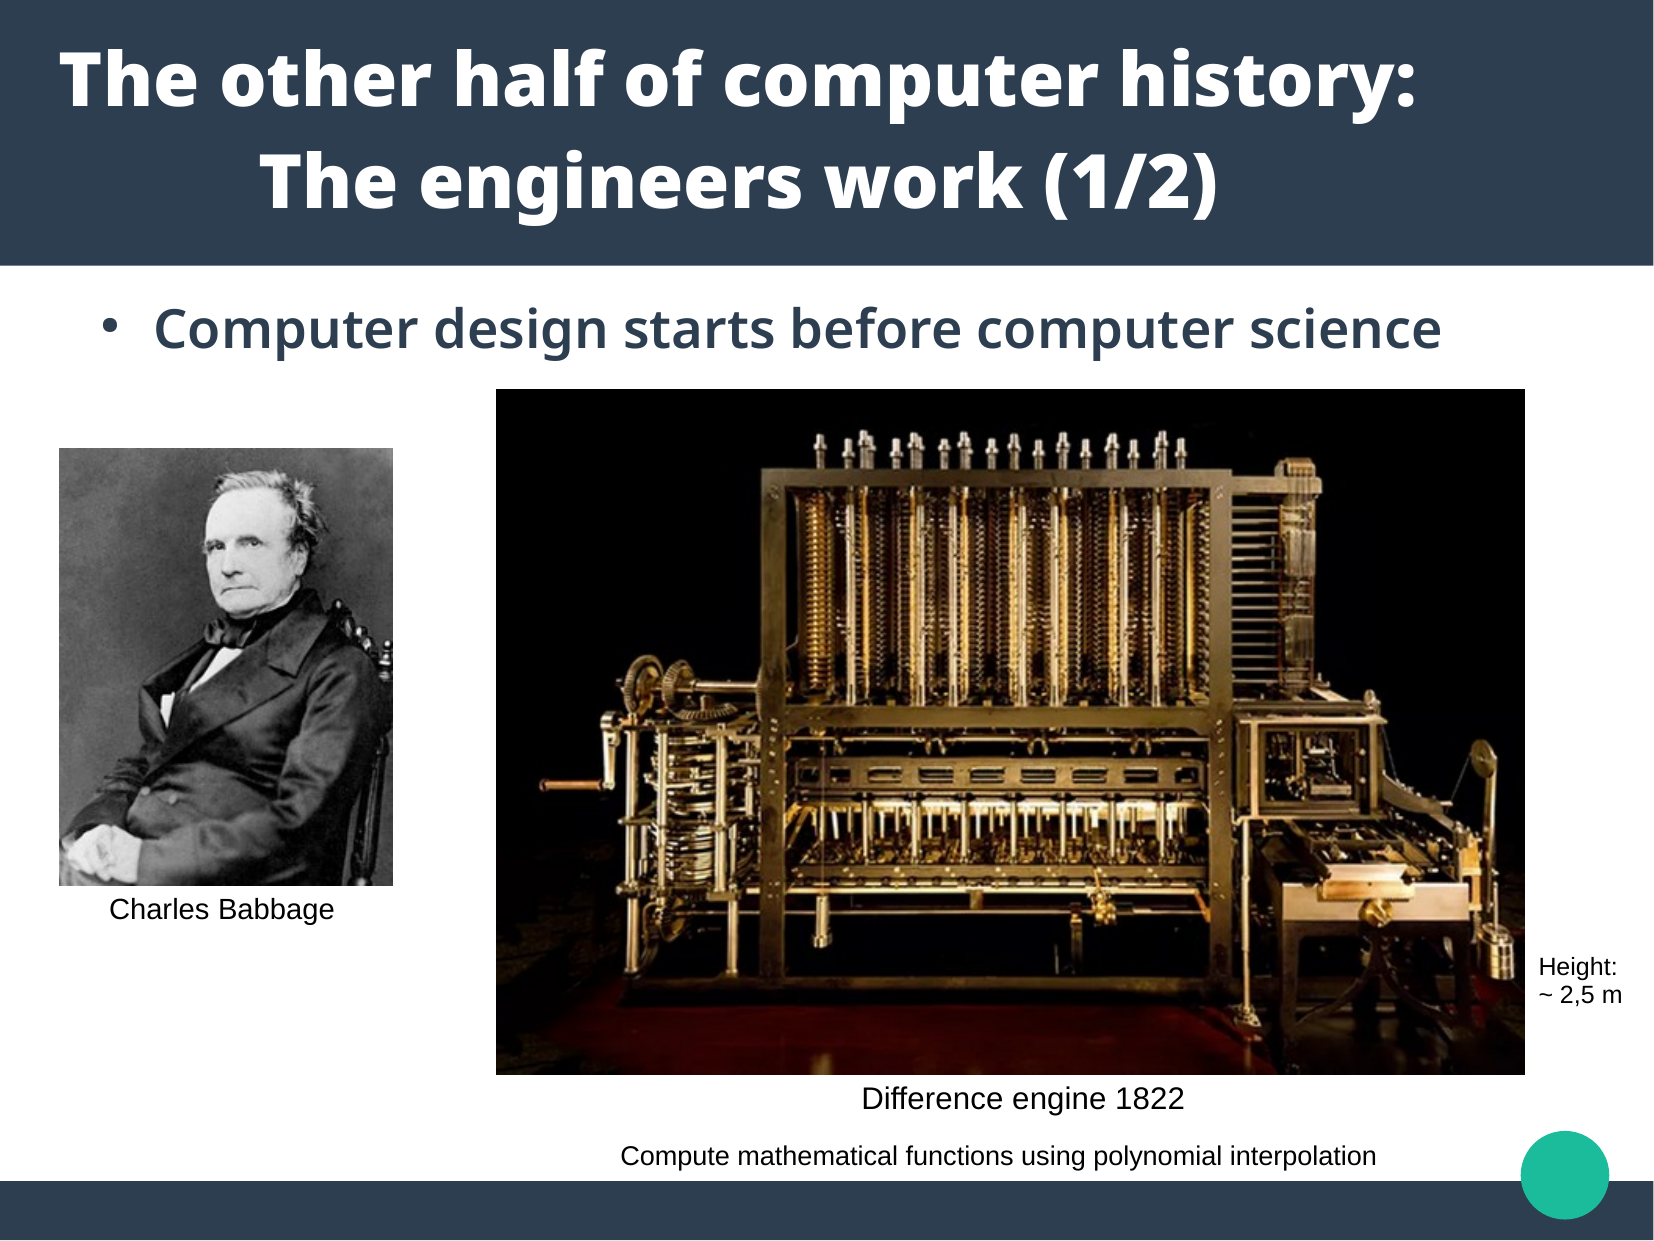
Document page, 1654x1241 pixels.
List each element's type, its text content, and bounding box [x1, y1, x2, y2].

text_box Compute mathematical functions using polynomial interpolation [605, 1133, 1392, 1179]
picture [496, 389, 1525, 1075]
text_box Height: ~ 2,5 m [1523, 944, 1638, 1016]
list Computer design starts before computer science [82, 290, 1571, 438]
text_box Difference engine 1822 [846, 1073, 1205, 1124]
text_box Charles Babbage [94, 885, 351, 934]
picture [59, 448, 393, 886]
title The other half of computer history: The engineers work (1/2) [59, 49, 1595, 207]
